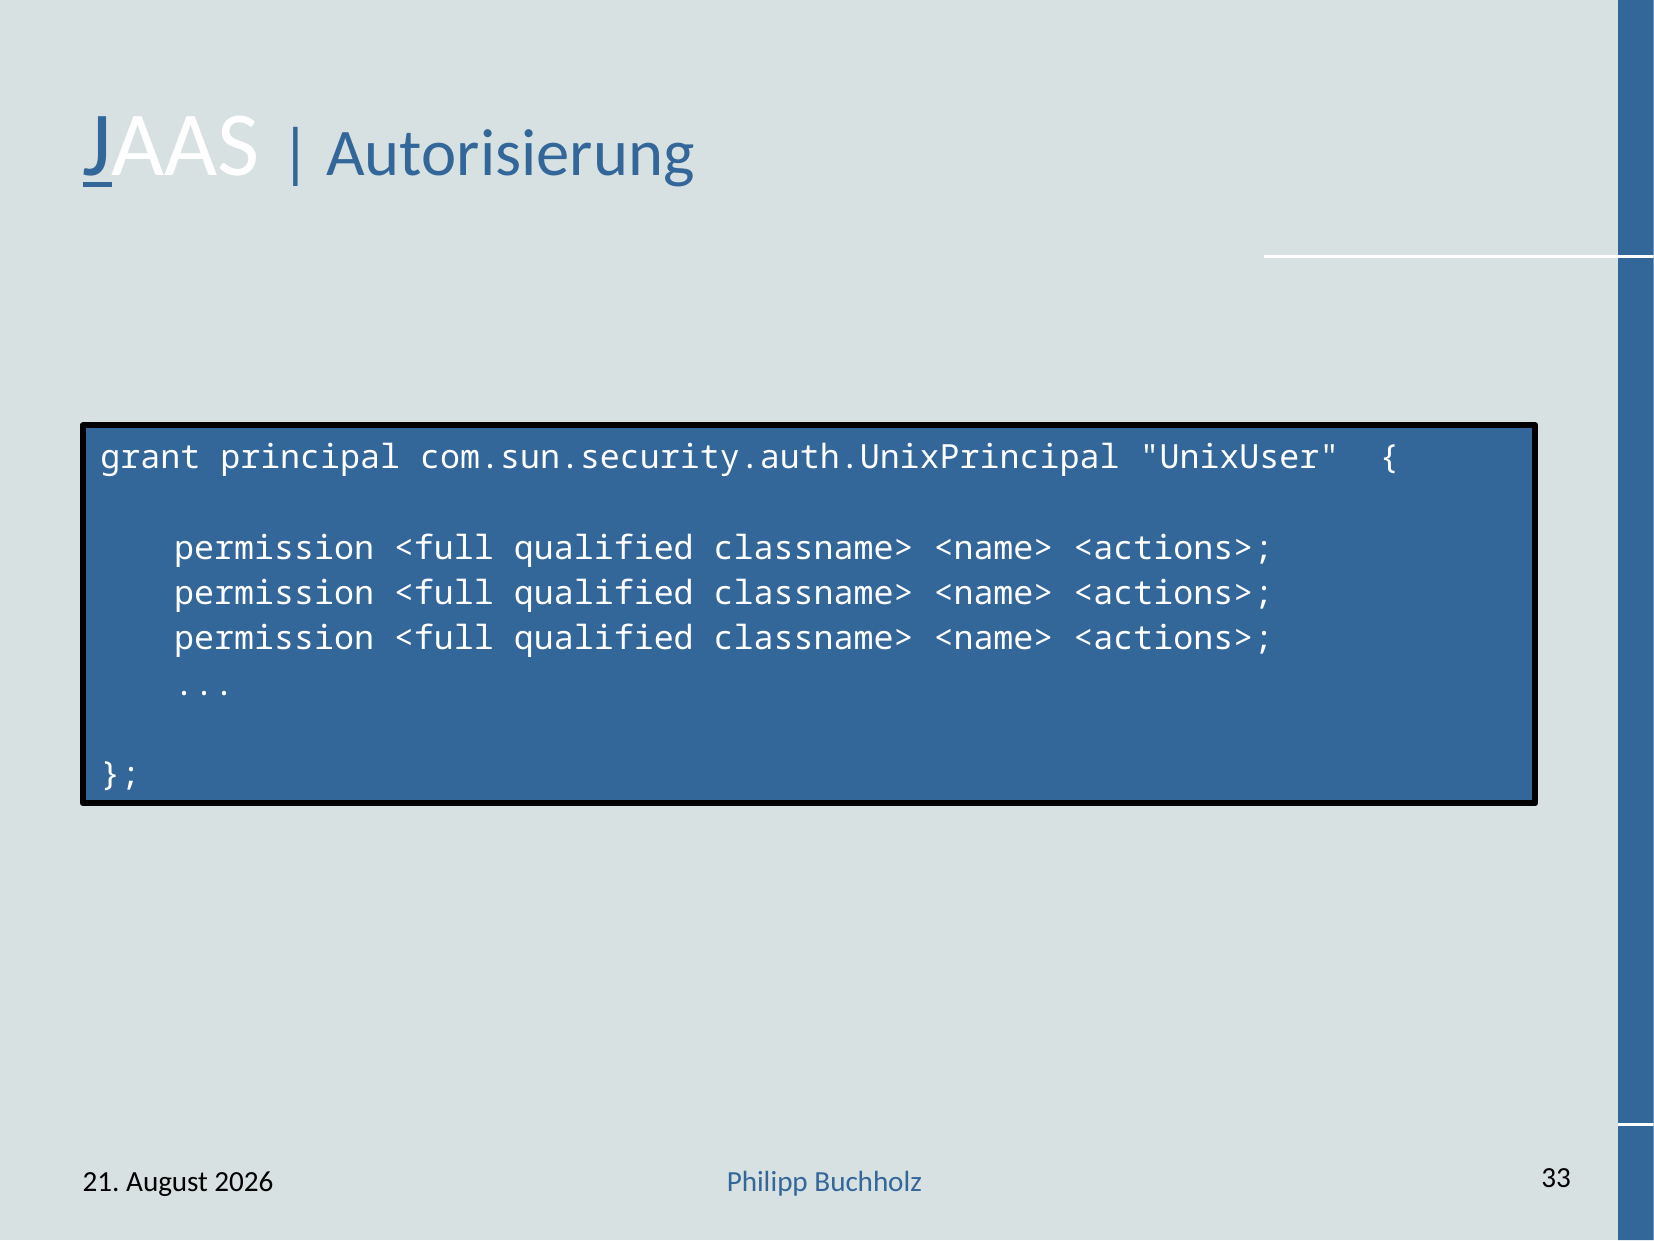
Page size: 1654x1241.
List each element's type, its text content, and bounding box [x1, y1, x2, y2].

title JAAS | Autorisierung [82, 40, 1571, 266]
text_box grant principal com.sun.security.auth.UnixPrincipal "UnixUser" { permission <full qualified classname> <name> <actions>; permission <full qualified classname> <name> <actions>; permission <full qualified classname> <name> <actions>; ... }; [82, 425, 1536, 804]
